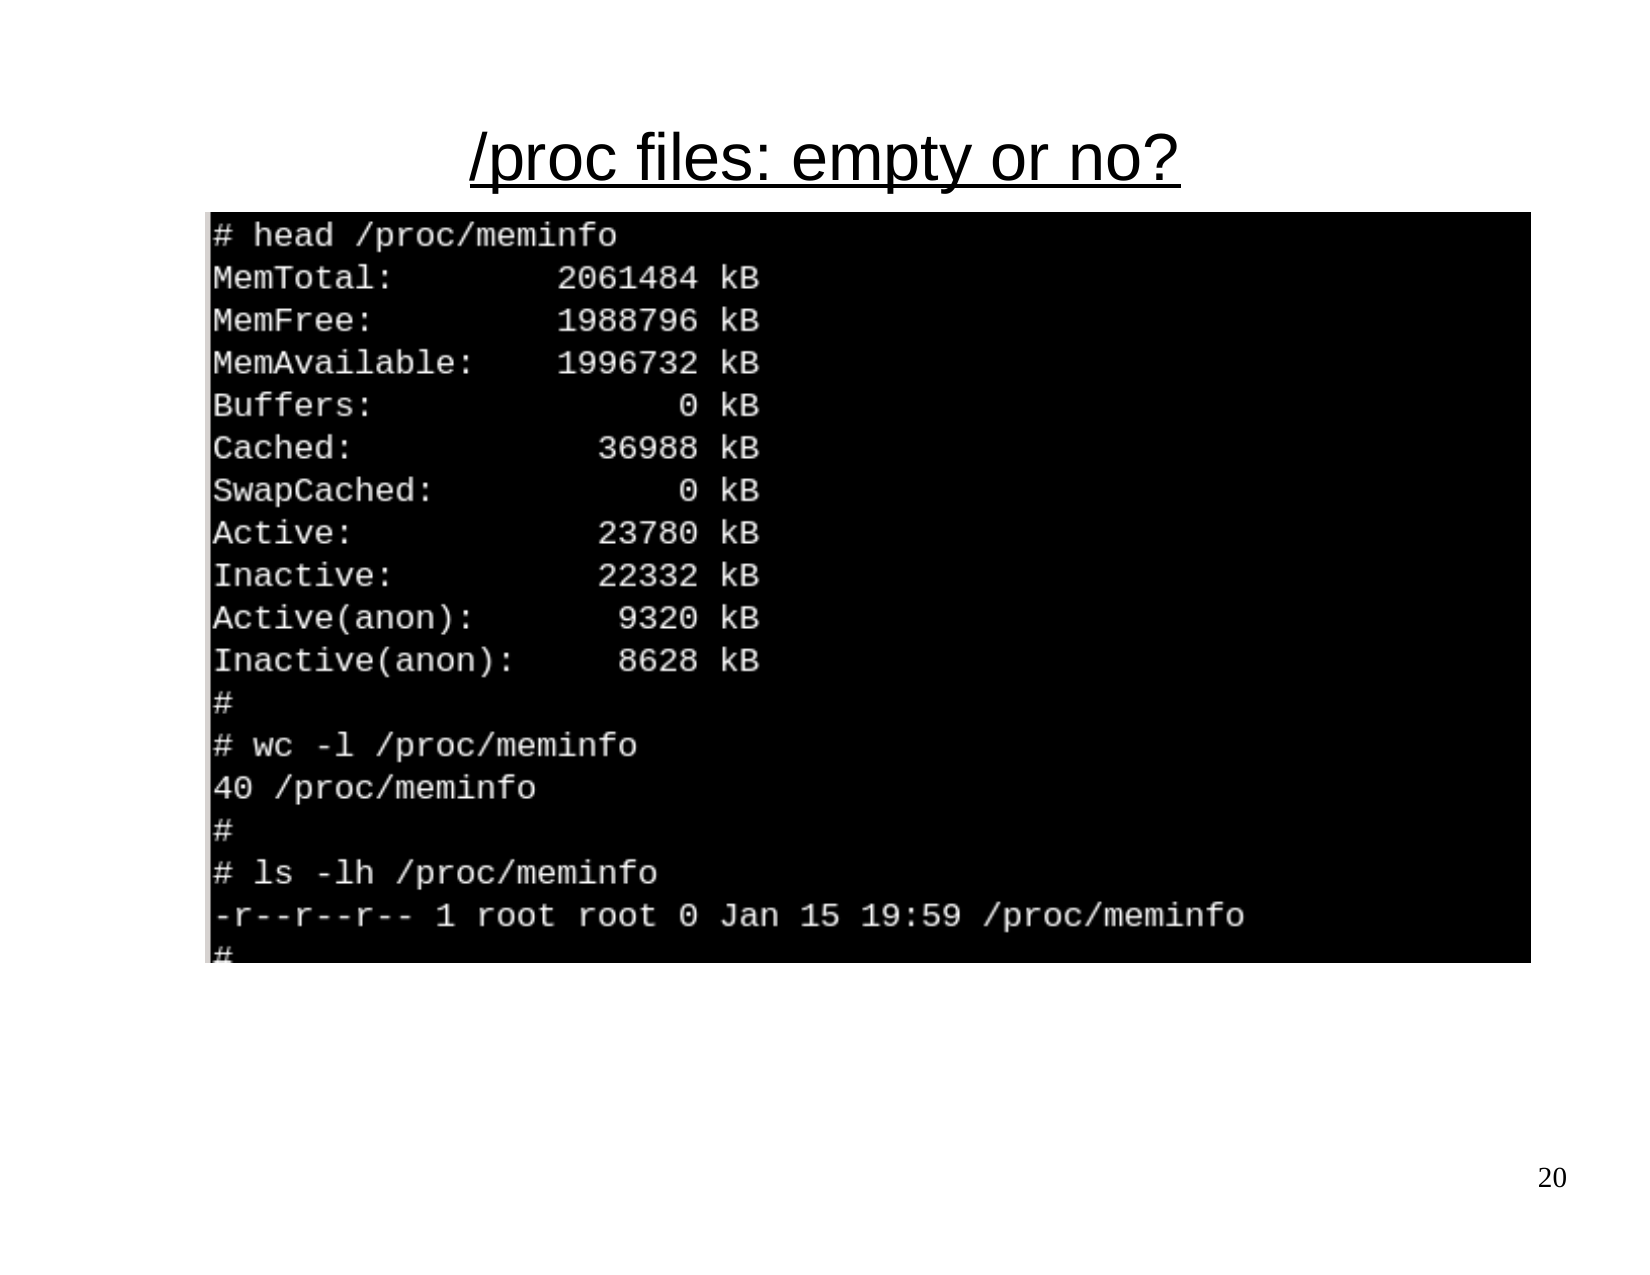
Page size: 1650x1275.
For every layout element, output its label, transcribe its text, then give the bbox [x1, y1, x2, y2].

picture [205, 212, 1531, 963]
title /proc files: empty or no? [82, 50, 1568, 264]
